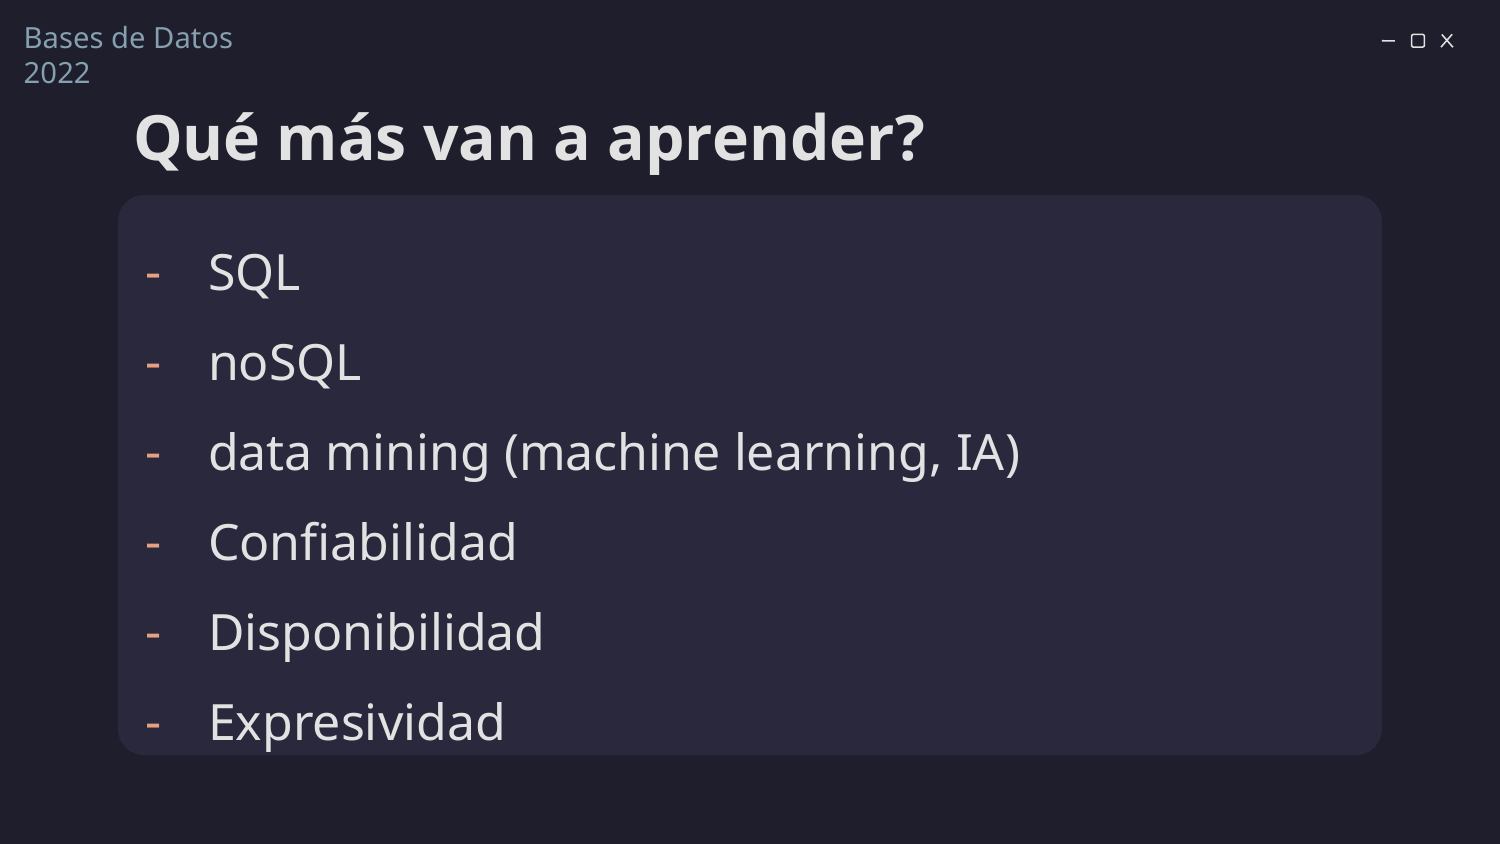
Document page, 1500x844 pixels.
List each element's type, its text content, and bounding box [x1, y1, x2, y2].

title Qué más van a aprender? [118, 88, 1382, 183]
list SQL noSQL data mining (machine learning, IA) Confiabilidad Disponibilidad Expresividad [118, 195, 1382, 750]
